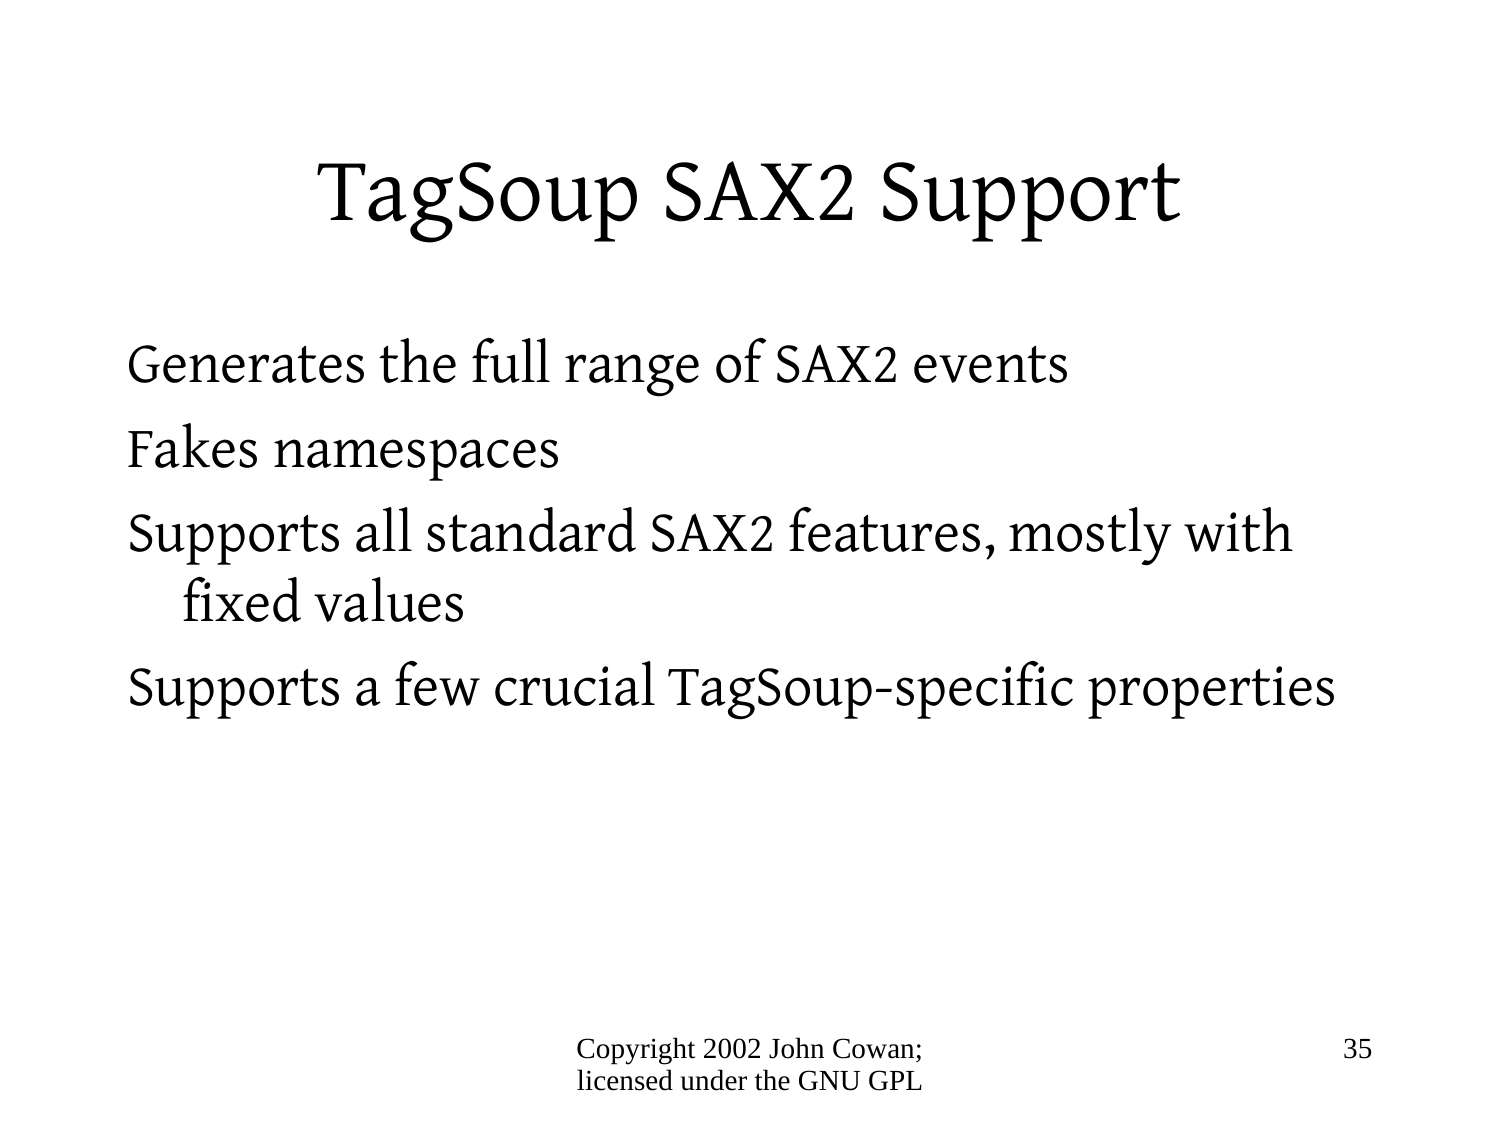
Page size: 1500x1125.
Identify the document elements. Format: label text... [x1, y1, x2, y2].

list Generates the full range of SAX2 events Fakes namespaces Supports all standard SAX2 features, mostly with fixed values Supports a few crucial TagSoup-specific properties [112, 324, 1388, 1040]
text_box Copyright 2002 John Cowan; licensed under the GNU GPL [512, 1040, 988, 1107]
title TagSoup SAX2 Support [112, 99, 1388, 288]
text_box 35 [1074, 1040, 1388, 1074]
